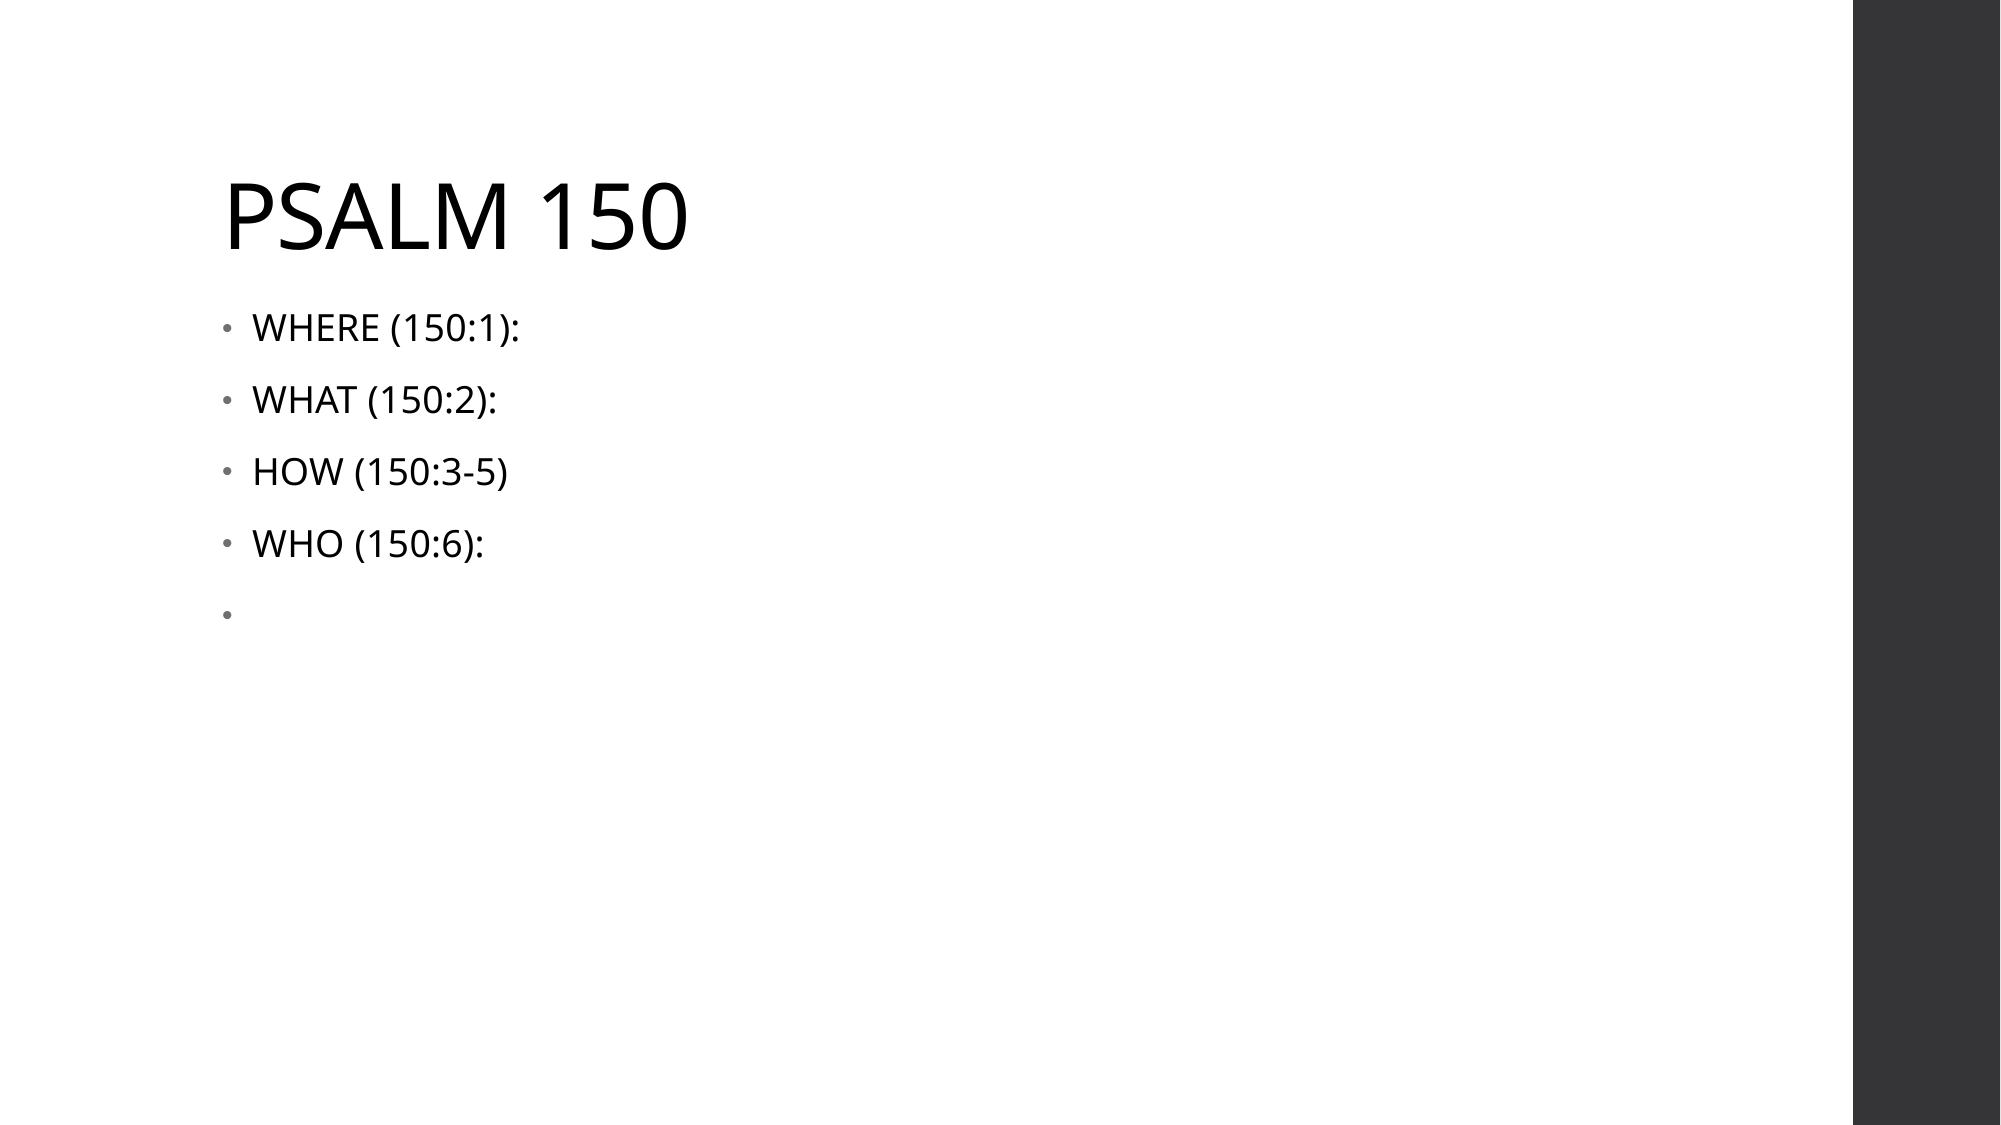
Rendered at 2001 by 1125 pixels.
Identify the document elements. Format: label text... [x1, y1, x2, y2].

title PSALM 150 [206, 60, 1797, 278]
list WHERE (150:1): WHAT (150:2): HOW (150:3-5) WHO (150:6): [206, 299, 1617, 1014]
